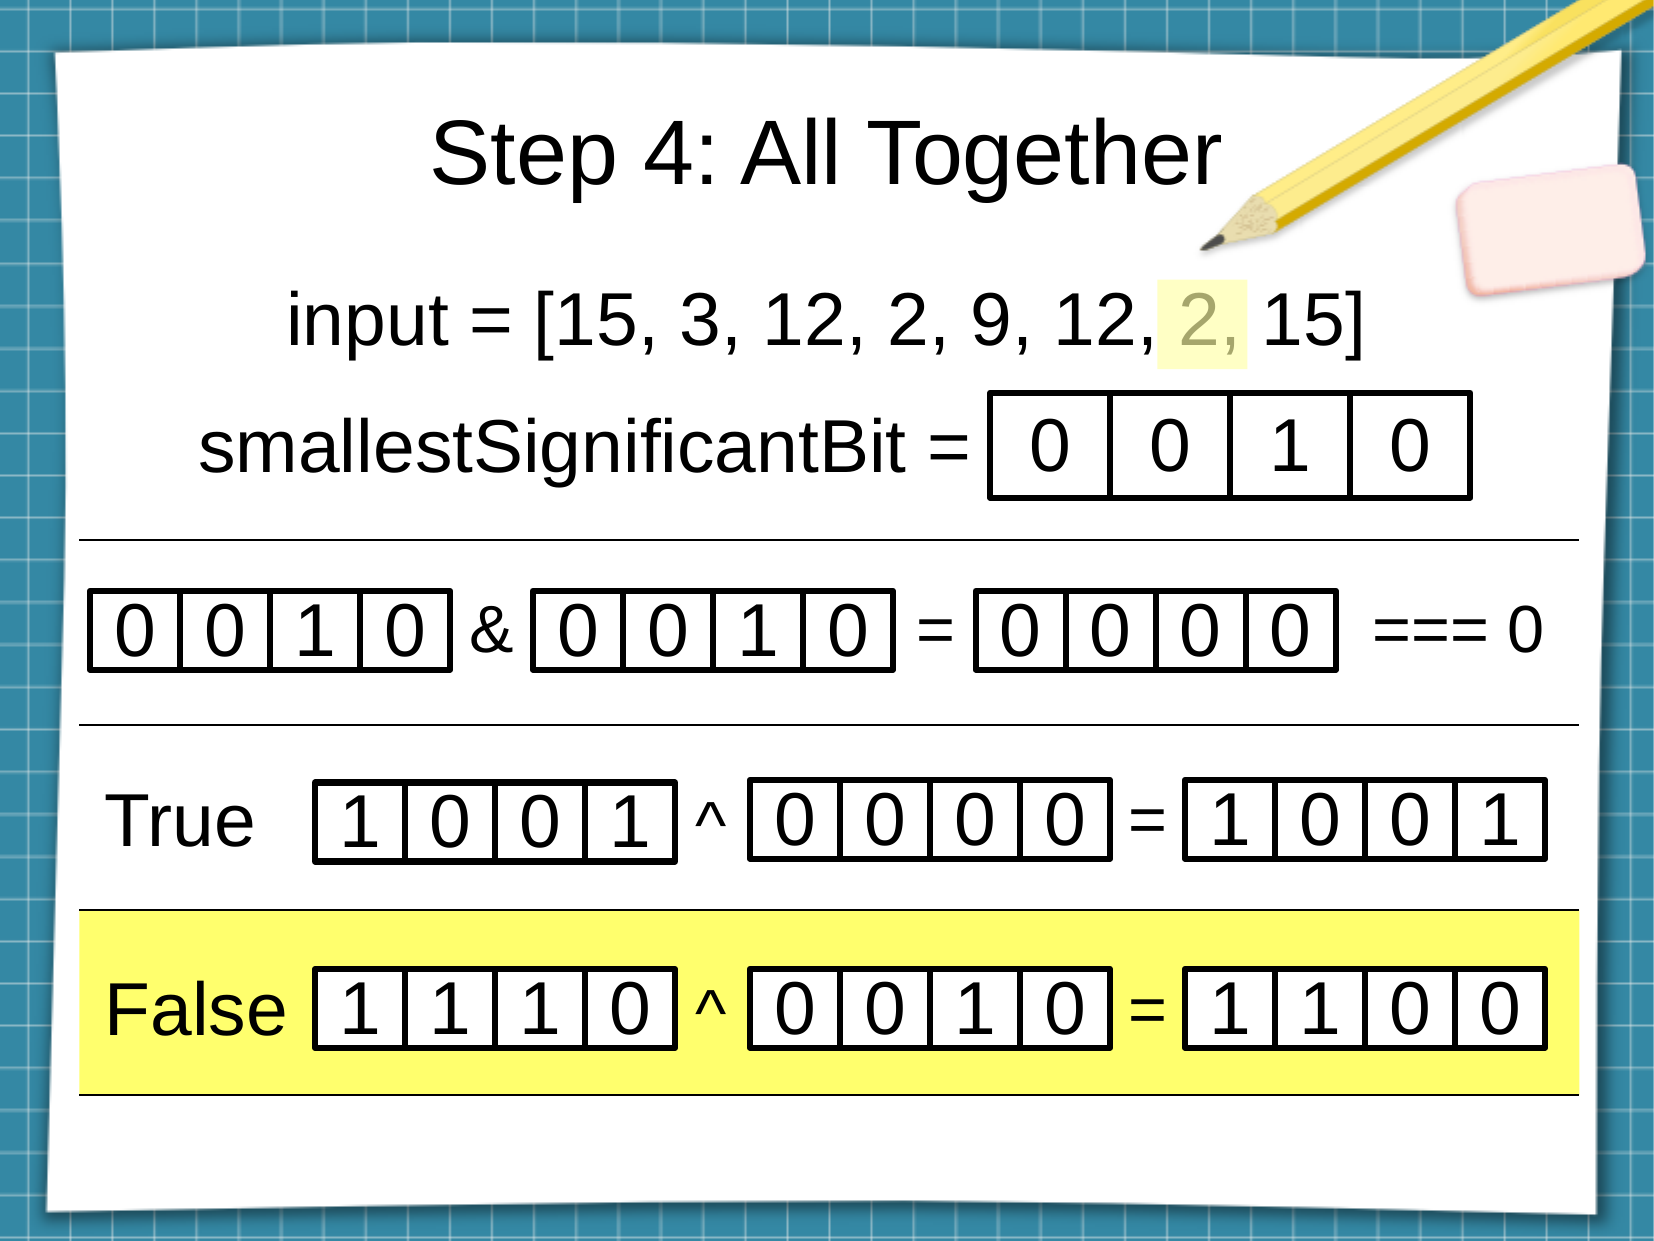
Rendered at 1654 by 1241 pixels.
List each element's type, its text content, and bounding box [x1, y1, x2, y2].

text_box 0 [90, 590, 180, 670]
text_box 0 [586, 969, 676, 1048]
text_box 0 [1365, 780, 1456, 859]
text_box === 0 [1357, 585, 1561, 675]
text_box 1 [1231, 392, 1351, 498]
text_box 0 [405, 782, 495, 862]
text_box 0 [1275, 780, 1365, 859]
text_box 0 [1246, 590, 1336, 670]
text_box 0 [1351, 392, 1471, 498]
text_box 1 [315, 969, 405, 1048]
text_box = [901, 585, 971, 675]
text_box 0 [1021, 968, 1111, 1048]
text_box 1 [712, 590, 803, 670]
title Step 4: All Together [82, 49, 1571, 257]
text_box 0 [990, 392, 1110, 498]
picture [0, 0, 1654, 1241]
text_box ^ [680, 780, 742, 870]
text_box 1 [586, 782, 676, 862]
text_box 0 [930, 780, 1021, 859]
text_box [1157, 279, 1248, 370]
text_box 0 [840, 780, 930, 859]
text_box 1 [1456, 780, 1546, 859]
text_box = [1113, 775, 1183, 865]
text_box 0 [750, 968, 840, 1048]
text_box 0 [1021, 780, 1111, 859]
text_box 1 [405, 969, 495, 1048]
text_box & [454, 585, 529, 675]
text_box True [90, 771, 272, 871]
text_box 0 [840, 968, 930, 1048]
text_box 1 [930, 968, 1021, 1048]
text_box 1 [495, 969, 586, 1048]
text_box 0 [1456, 968, 1546, 1048]
text_box 0 [361, 590, 451, 670]
text_box 0 [1110, 392, 1231, 498]
text_box 0 [1365, 968, 1456, 1048]
text_box [79, 909, 1580, 1095]
text_box 0 [750, 780, 840, 859]
text_box 0 [975, 590, 1065, 670]
text_box 1 [1275, 968, 1365, 1048]
text_box False [90, 960, 304, 1059]
text_box 0 [1155, 590, 1246, 670]
text_box 1 [270, 590, 361, 670]
text_box 0 [495, 782, 586, 862]
text_box input = [15, 3, 12, 2, 9, 12, 2, 15] [271, 270, 1383, 370]
text_box 0 [532, 590, 622, 670]
text_box smallestSignificantBit = [183, 397, 1008, 496]
text_box 0 [803, 590, 893, 670]
text_box 1 [315, 782, 405, 862]
text_box 0 [180, 590, 270, 670]
text_box 0 [1065, 590, 1155, 670]
text_box ^ [680, 969, 742, 1059]
text_box 1 [1185, 968, 1275, 1048]
text_box = [1113, 964, 1183, 1054]
text_box 1 [1185, 780, 1275, 859]
text_box 0 [622, 590, 712, 670]
